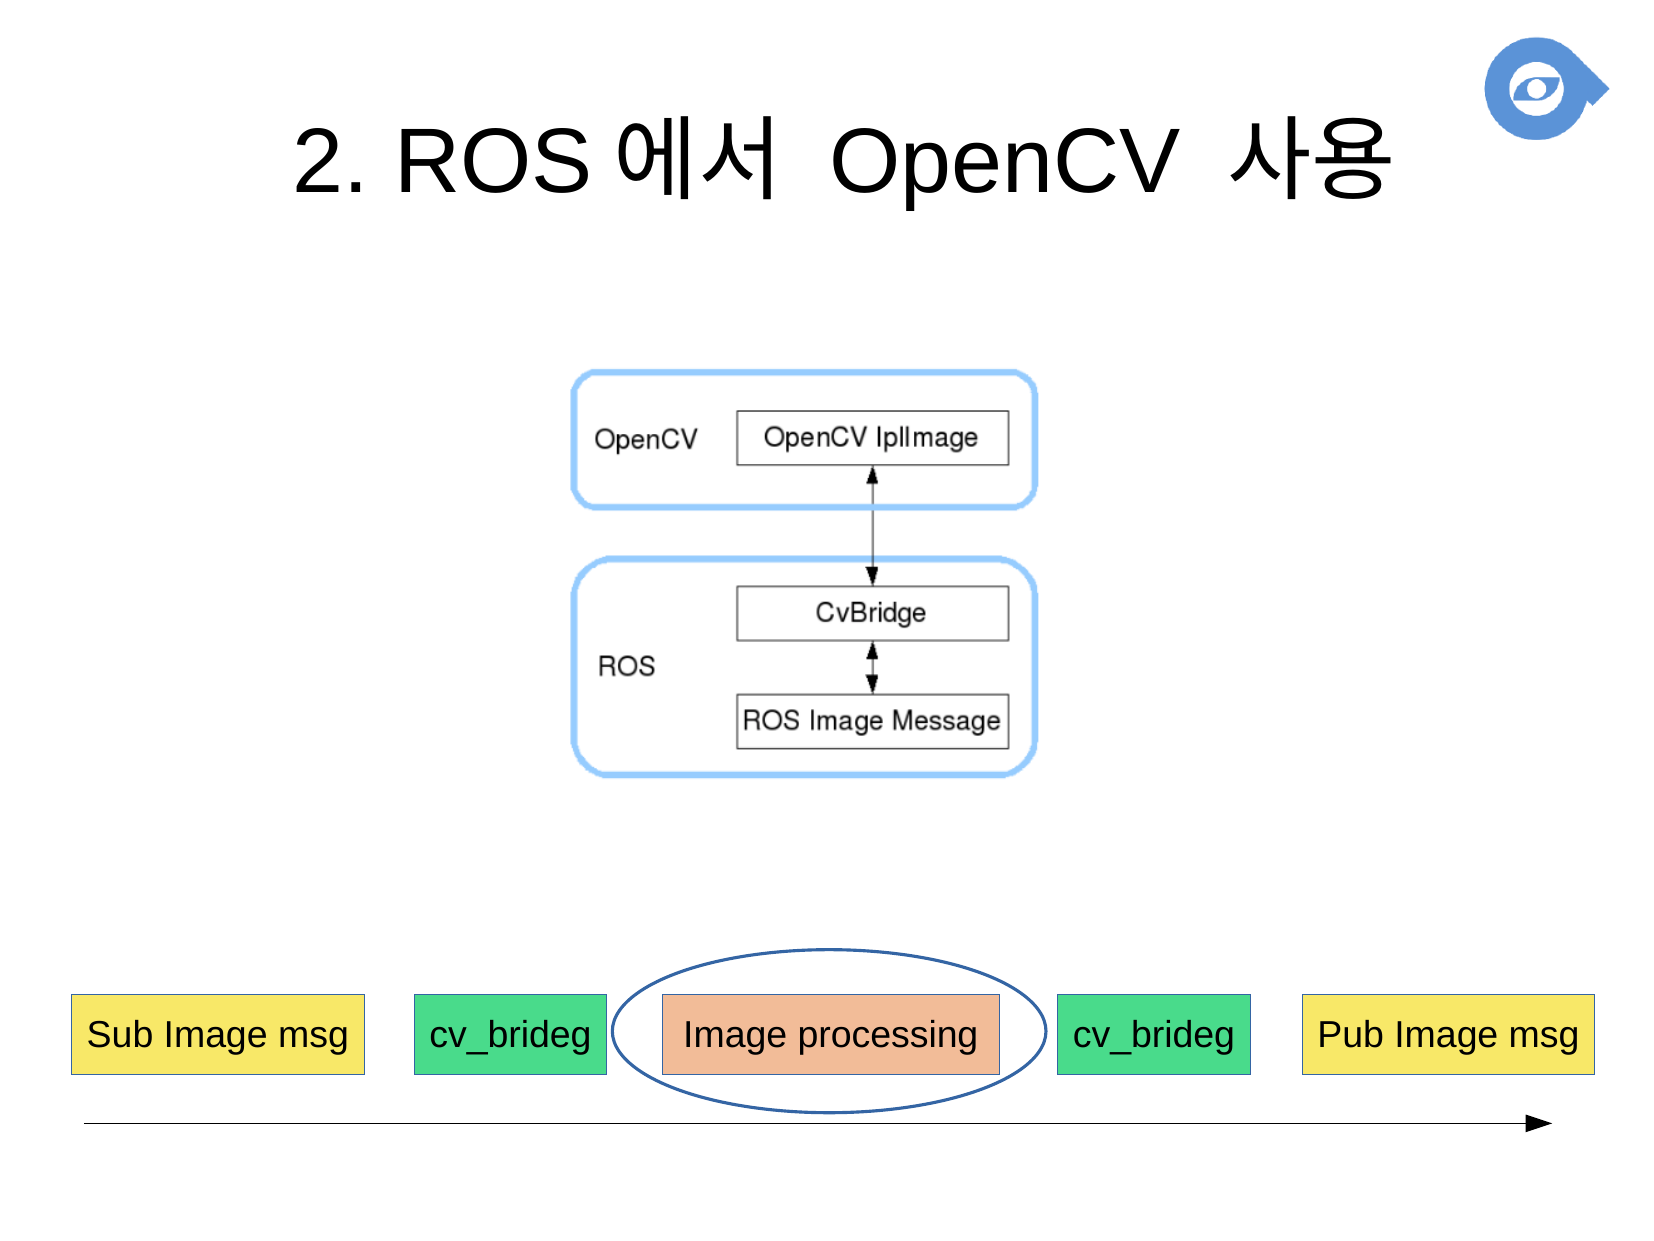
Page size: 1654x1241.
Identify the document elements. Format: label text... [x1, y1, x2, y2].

text_box cv_brideg [1057, 994, 1251, 1075]
picture [1450, 10, 1636, 166]
text_box cv_brideg [414, 994, 607, 1075]
text_box Image processing [662, 994, 1000, 1075]
title 2. ROS에서 OpenCV 사용 [82, 49, 1571, 257]
text_box Sub Image msg [71, 994, 365, 1075]
text_box Pub Image msg [1302, 994, 1595, 1075]
picture [558, 358, 1056, 788]
